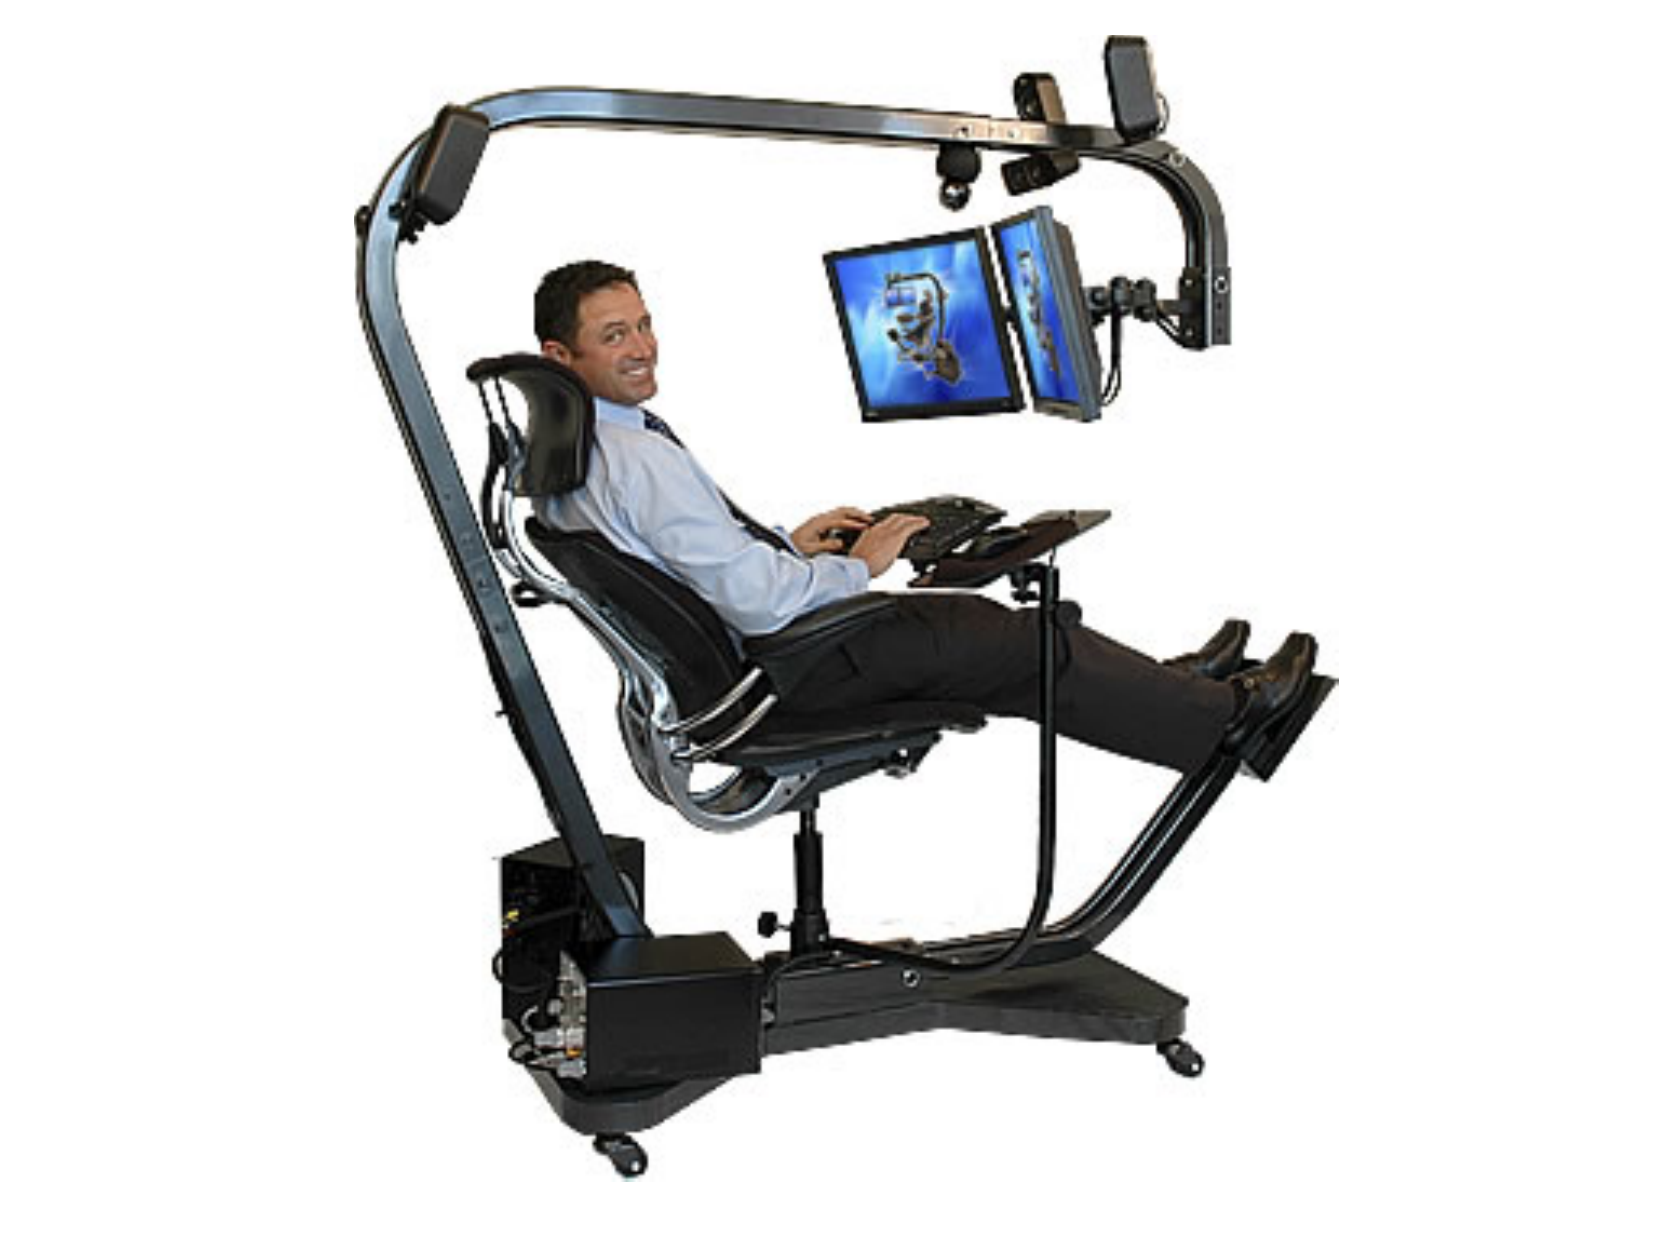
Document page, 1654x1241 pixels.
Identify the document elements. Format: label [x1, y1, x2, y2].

picture [354, 35, 1339, 1182]
